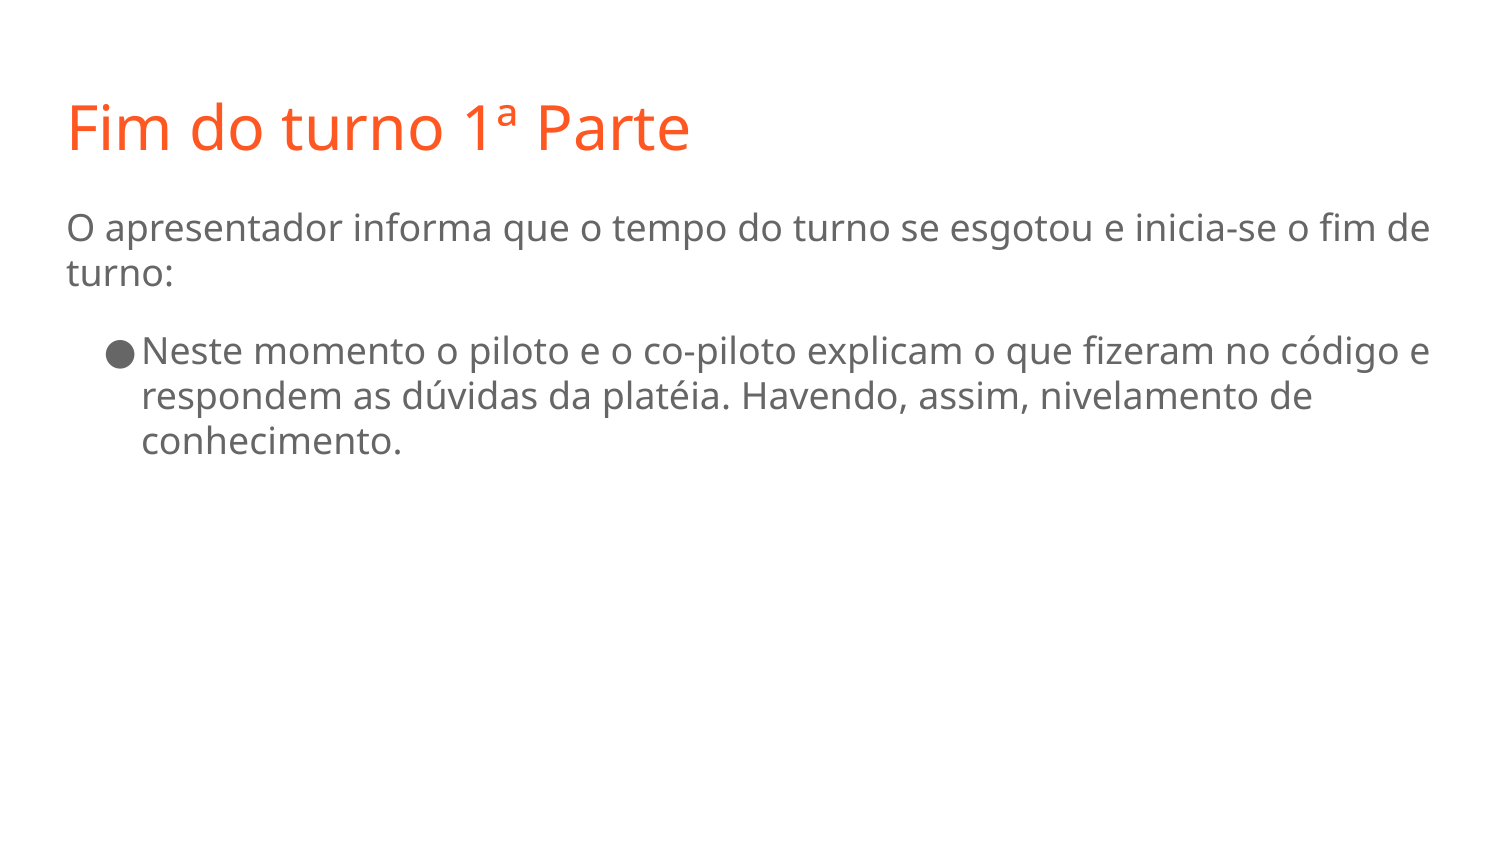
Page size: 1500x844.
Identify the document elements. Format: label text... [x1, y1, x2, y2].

list O apresentador informa que o tempo do turno se esgotou e inicia-se o fim de turno: Neste momento o piloto e o co-piloto explicam o que fizeram no código e respondem as dúvidas da platéia. Havendo, assim, nivelamento de conhecimento. [51, 189, 1449, 750]
title Fim do turno 1ª Parte [51, 72, 1449, 167]
